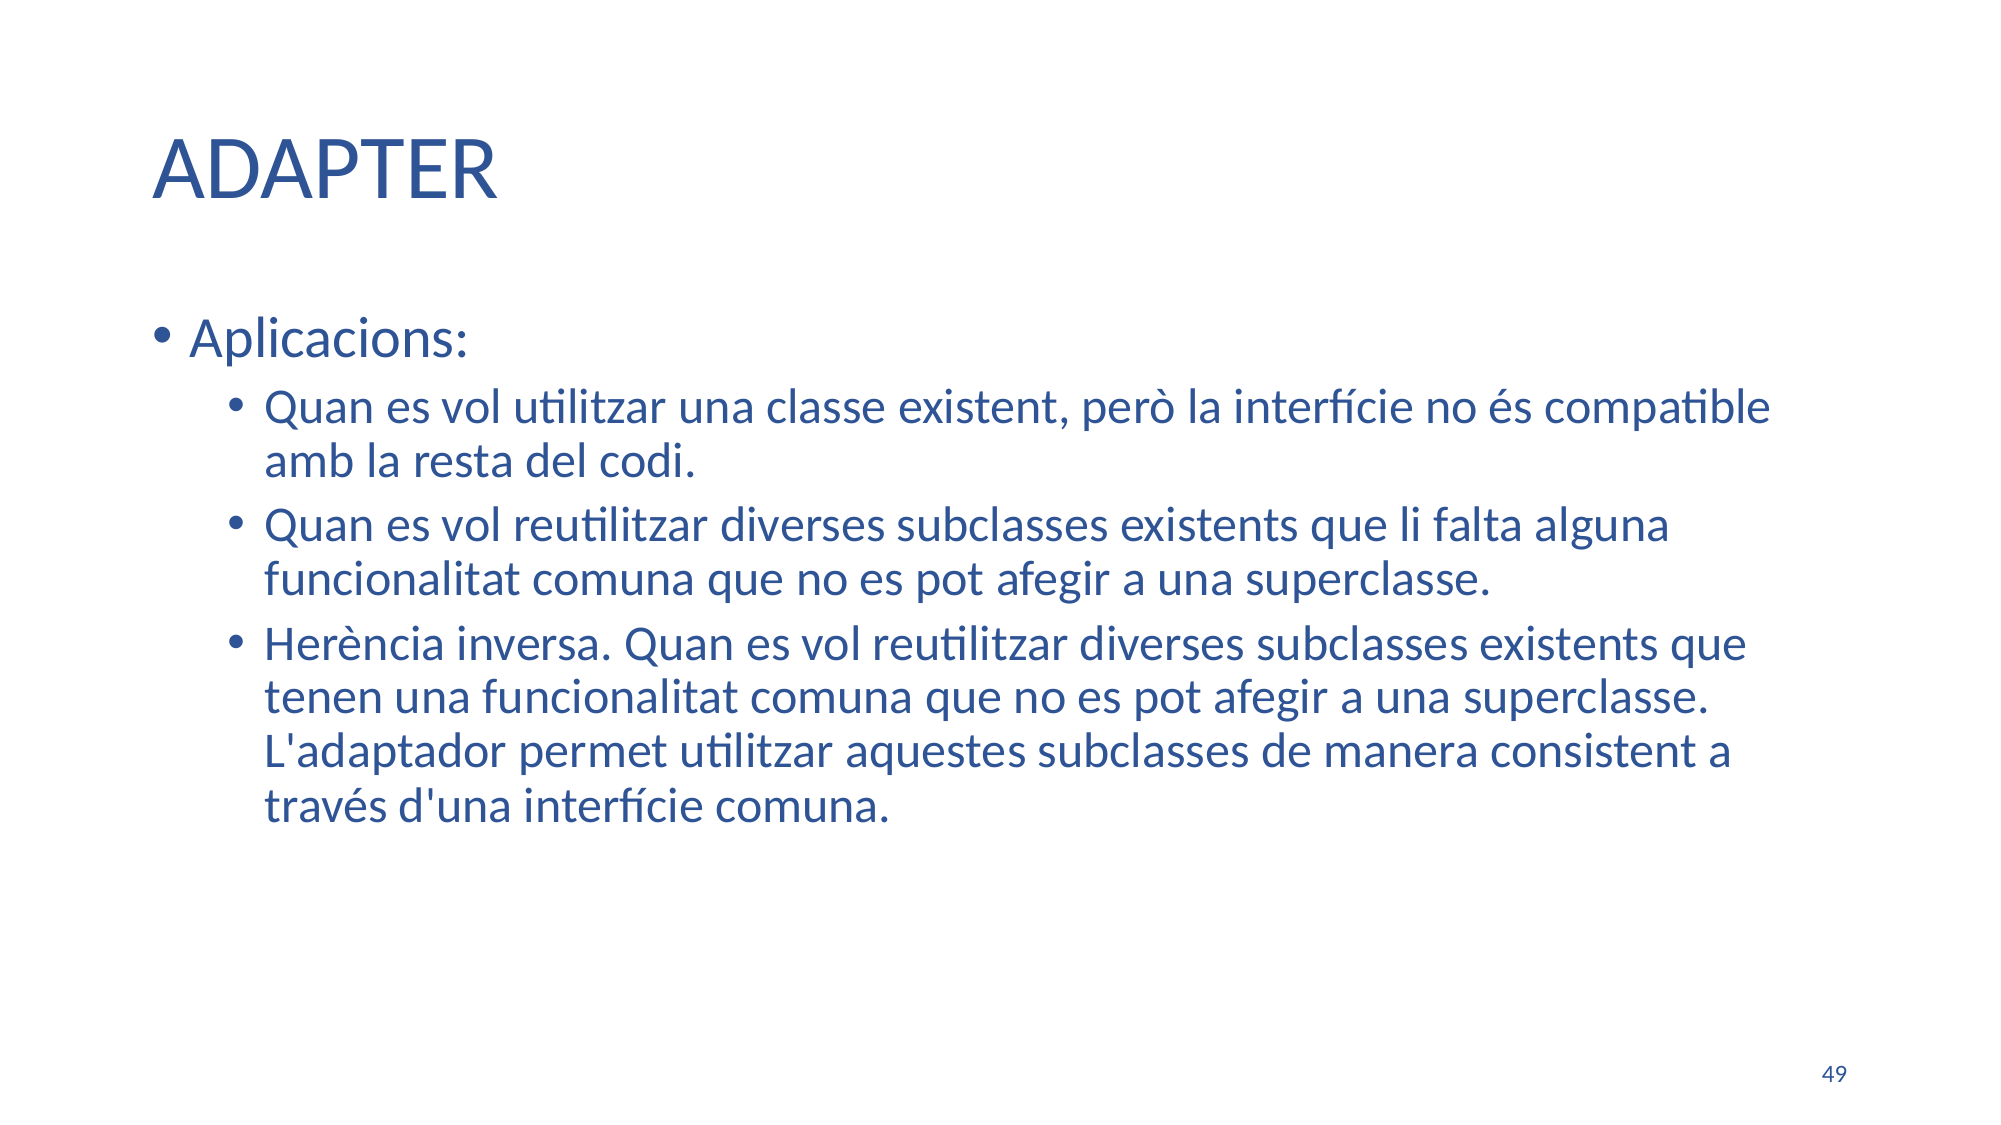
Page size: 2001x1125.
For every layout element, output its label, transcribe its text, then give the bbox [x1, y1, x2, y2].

title ADAPTER [137, 59, 1863, 278]
slide_number <number> [1412, 1042, 1863, 1103]
list Aplicacions: Quan es vol utilitzar una classe existent, però la interfície no és compatible amb la resta del codi. Quan es vol reutilitzar diverses subclasses existents que li falta alguna funcionalitat comuna que no es pot afegir a una superclasse. Herència inversa. Quan es vol reutilitzar diverses subclasses existents que tenen una funcionalitat comuna que no es pot afegir a una superclasse. L'adaptador permet utilitzar aquestes subclasses de manera consistent a través d'una interfície comuna. [137, 299, 1863, 1014]
